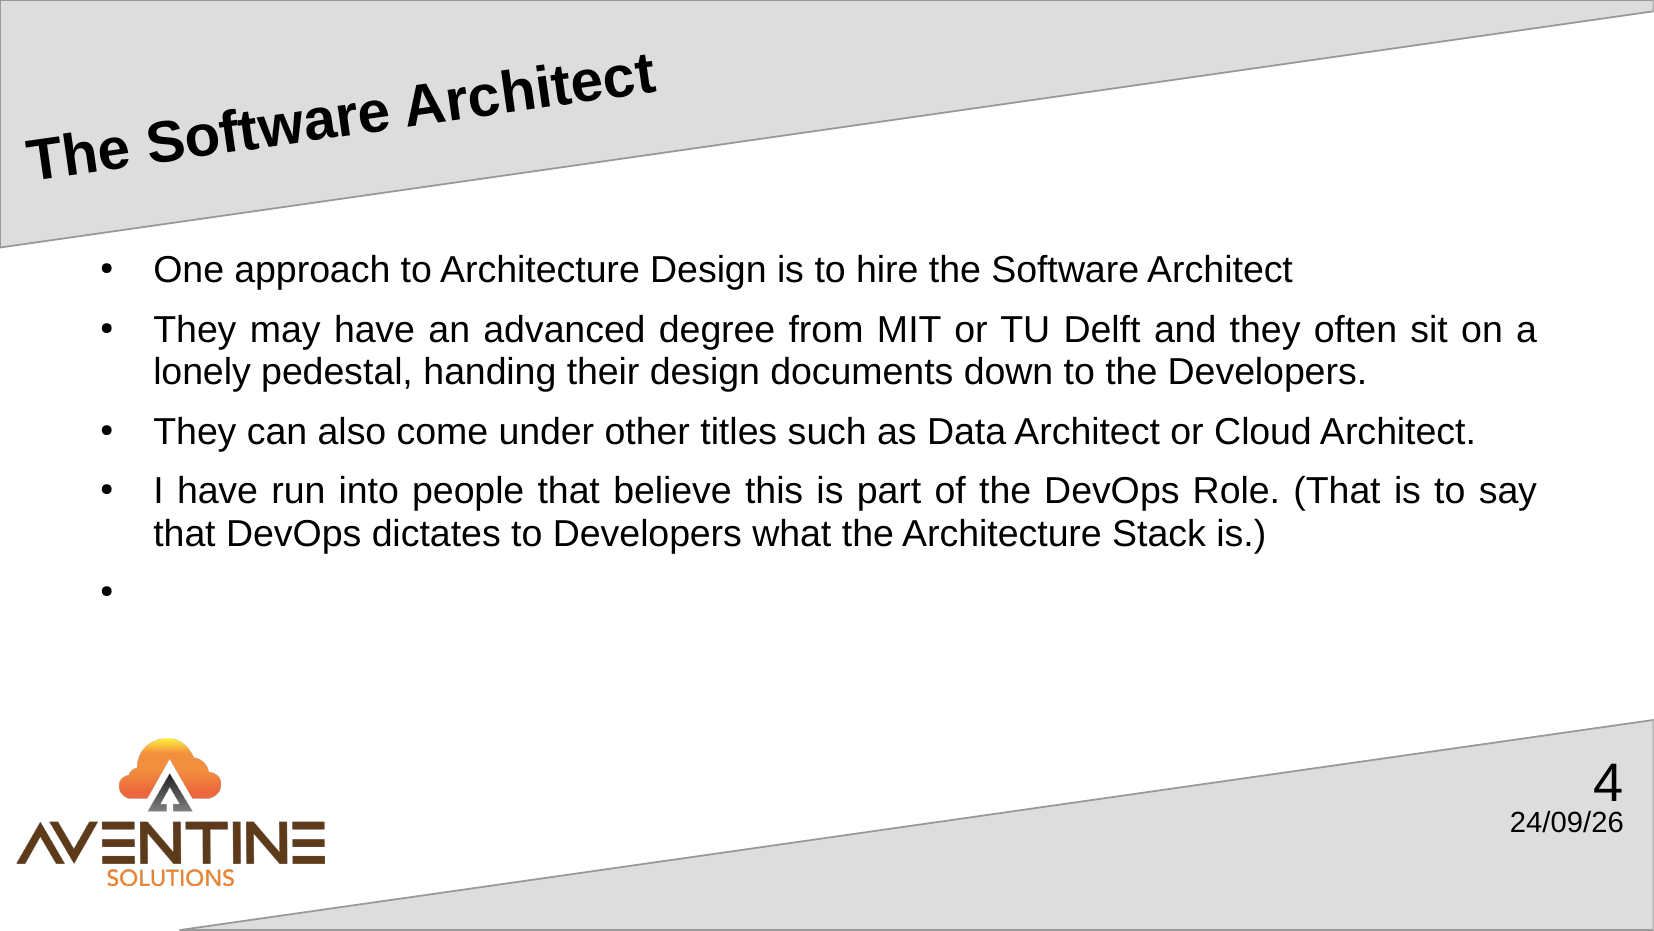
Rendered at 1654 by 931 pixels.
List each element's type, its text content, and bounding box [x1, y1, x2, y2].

title The Software Architect [16, 0, 1501, 239]
picture [15, 738, 325, 886]
list One approach to Architecture Design is to hire the Software Architect They may have an advanced degree from MIT or TU Delft and they often sit on a lonely pedestal, handing their design documents down to the Developers. They can also come under other titles such as Data Architect or Cloud Architect. I have run into people that believe this is part of the DevOps Role. (That is to say that DevOps dictates to Developers what the Architecture Stack is.) [82, 248, 1538, 789]
